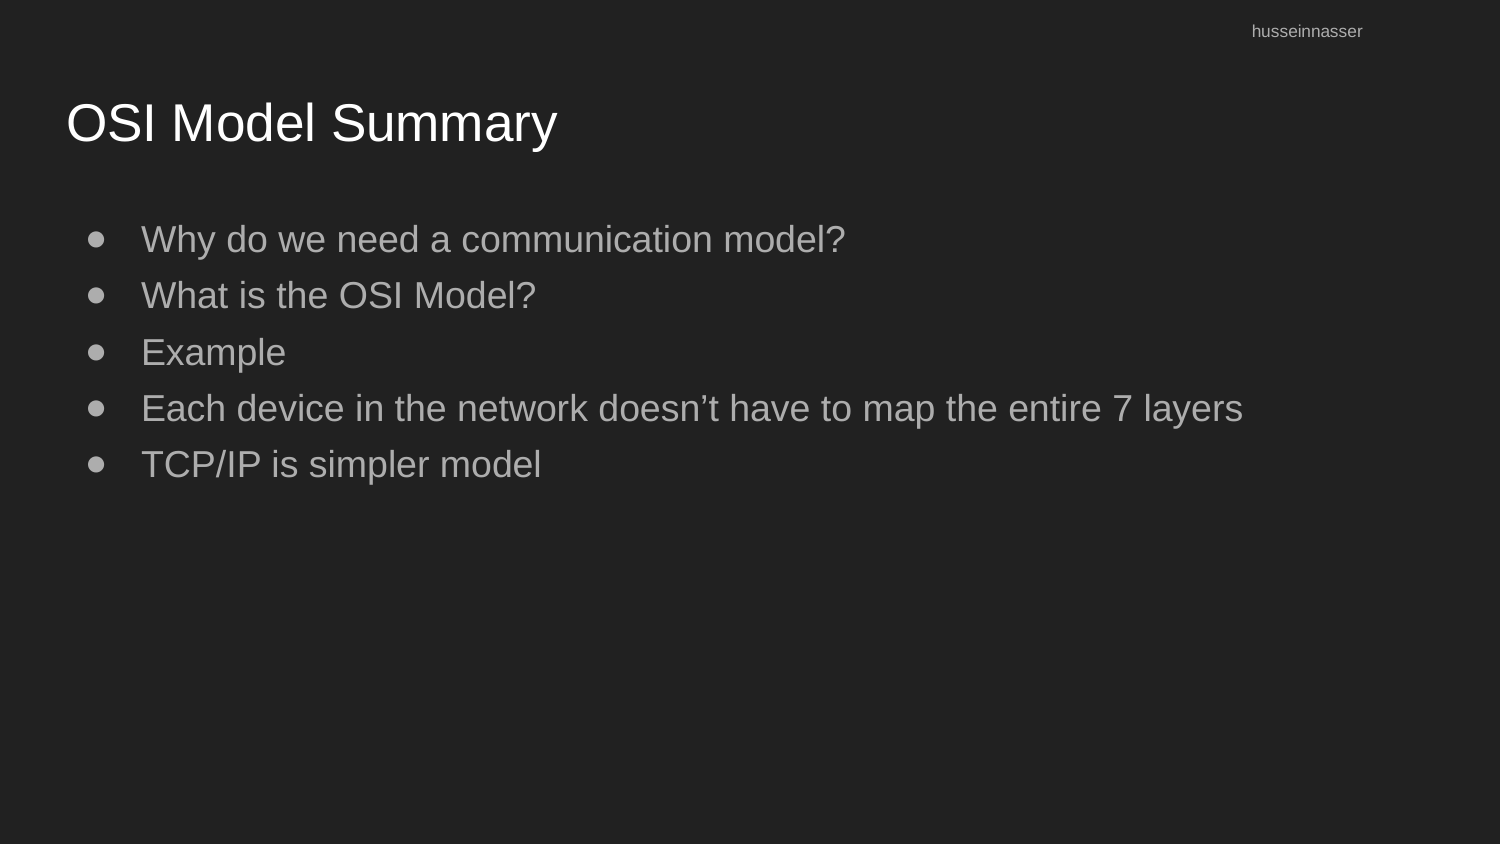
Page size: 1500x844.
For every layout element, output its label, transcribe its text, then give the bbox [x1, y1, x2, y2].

subtitle husseinnasser [1236, 11, 1492, 53]
list Why do we need a communication model? What is the OSI Model? Example Each device in the network doesn’t have to map the entire 7 layers TCP/IP is simpler model [51, 189, 1449, 750]
title OSI Model Summary [51, 72, 1449, 167]
